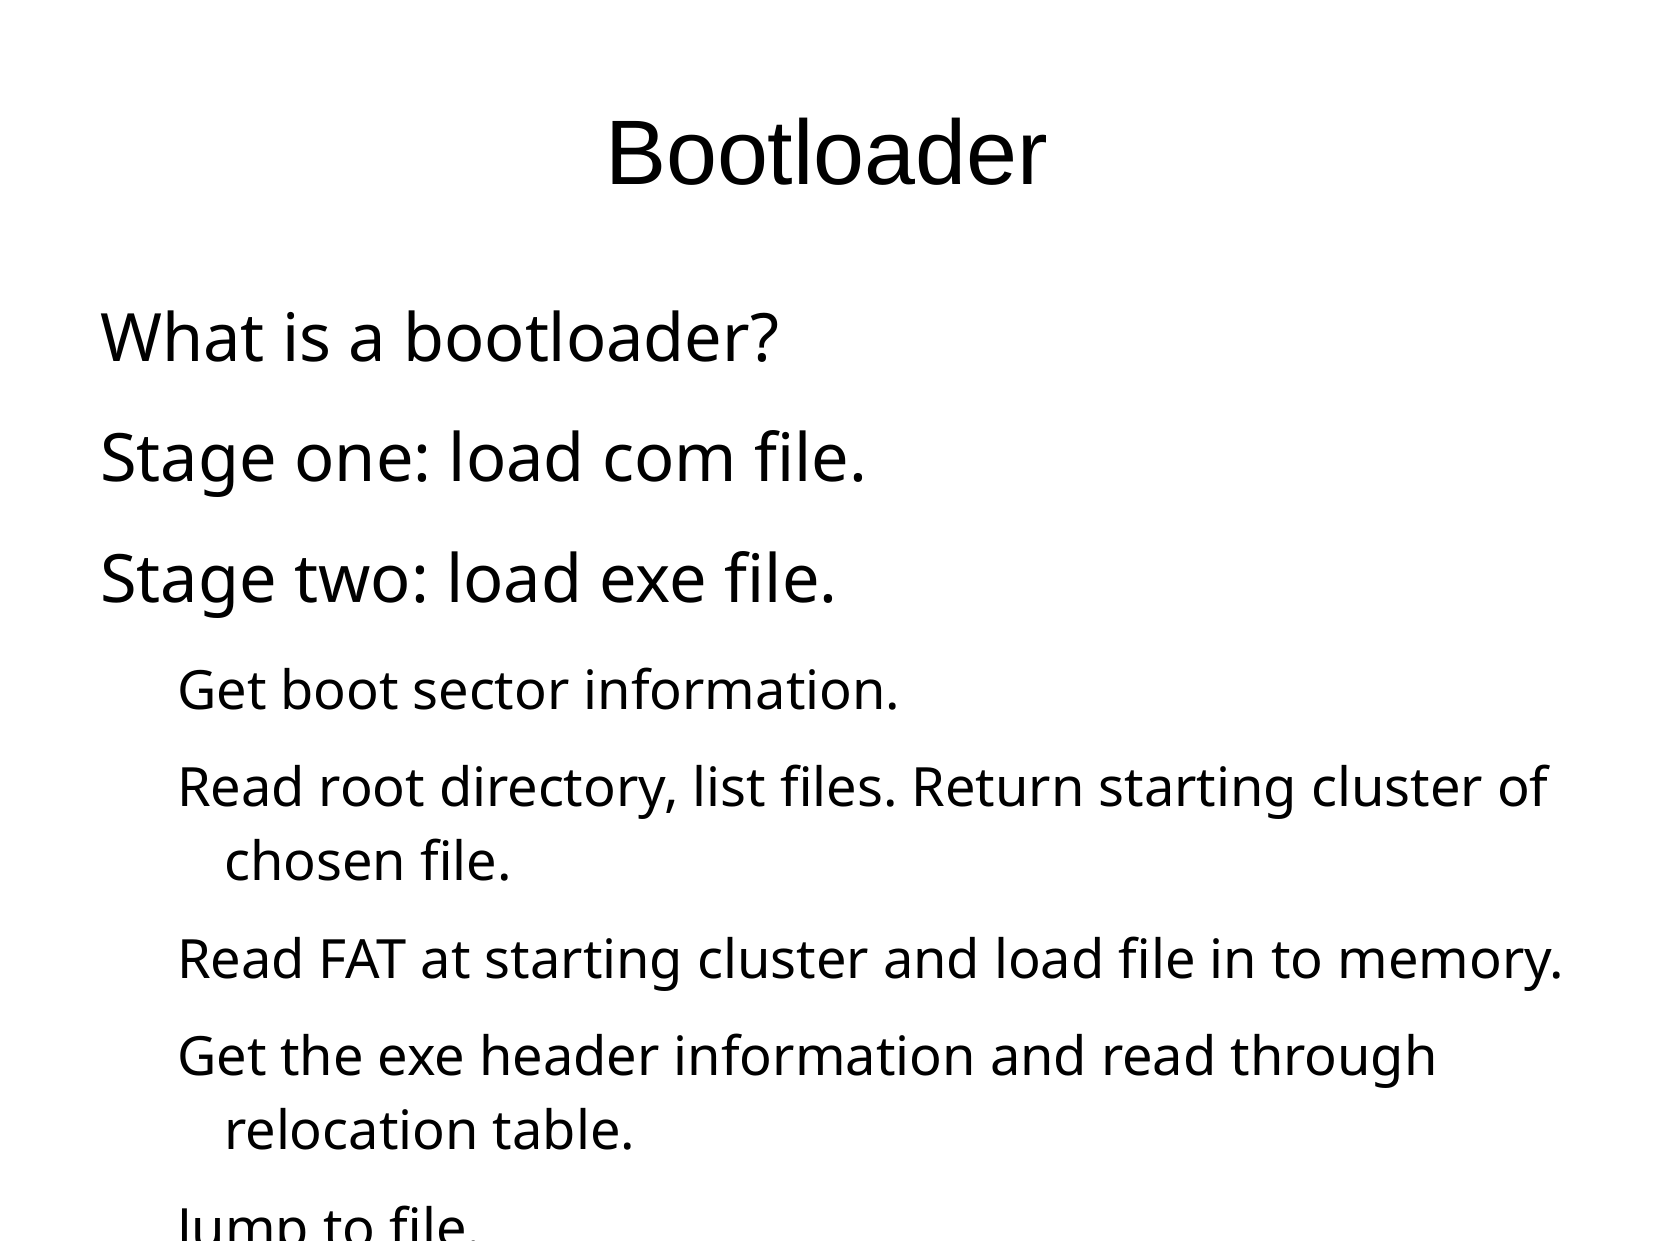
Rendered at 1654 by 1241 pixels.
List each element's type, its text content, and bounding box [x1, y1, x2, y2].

list What is a bootloader? Stage one: load com file. Stage two: load exe file. Get boot sector information. Read root directory, list files. Return starting cluster of chosen file. Read FAT at starting cluster and load file in to memory. Get the exe header information and read through relocation table. Jump to file. [82, 290, 1571, 1181]
title Bootloader [82, 56, 1571, 250]
